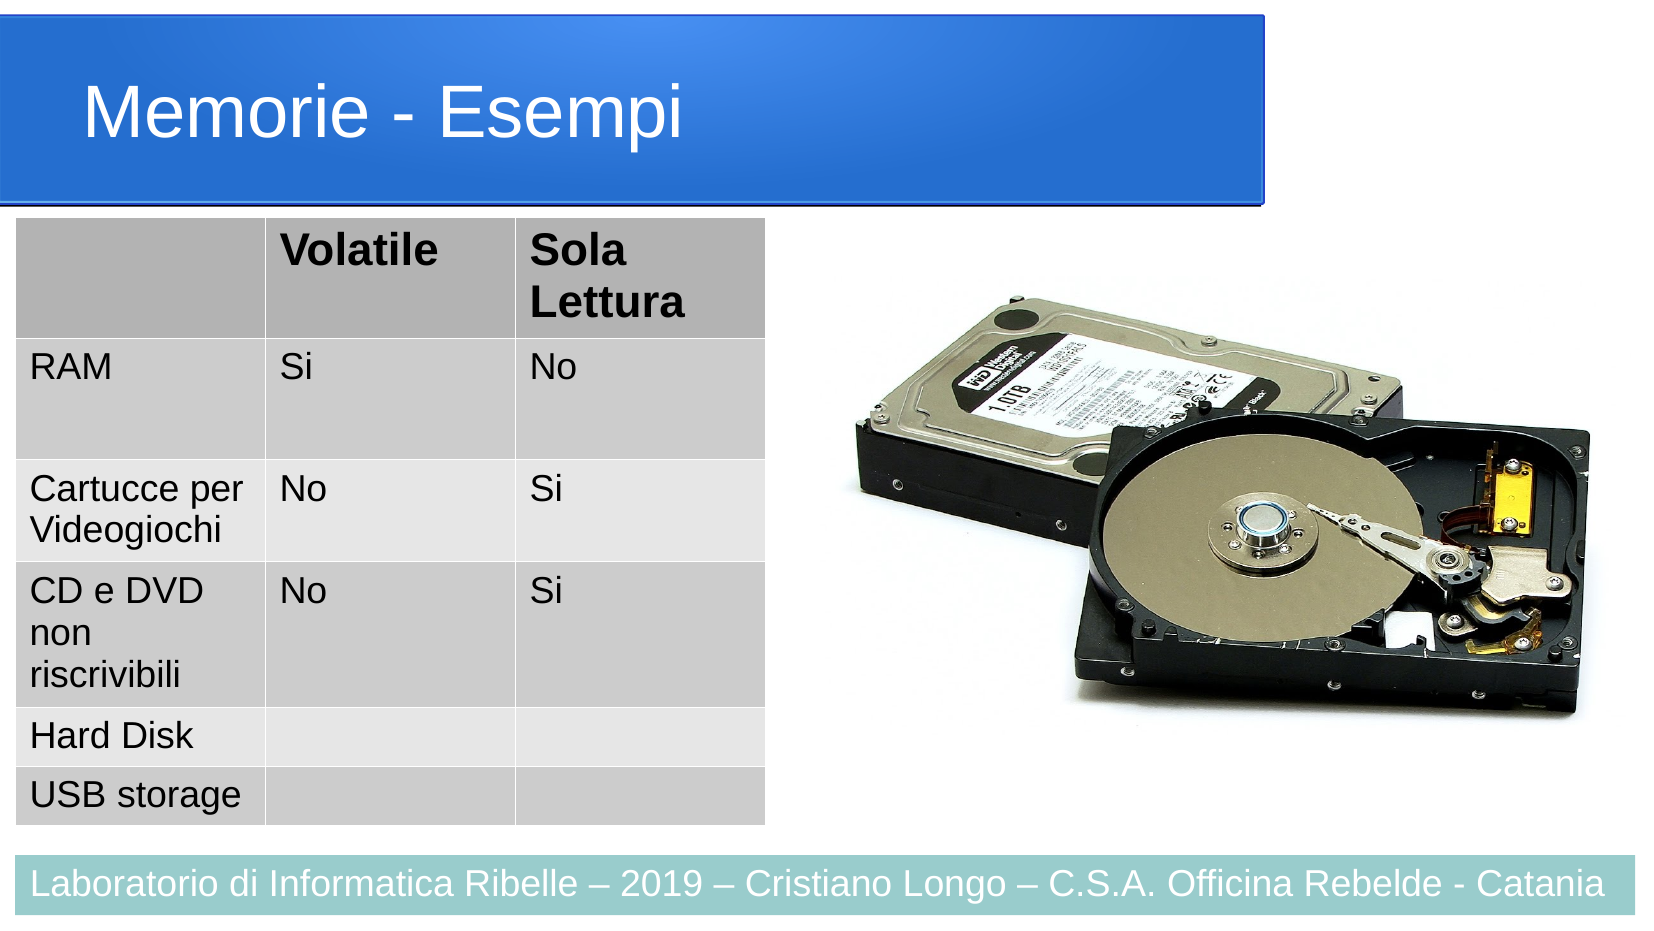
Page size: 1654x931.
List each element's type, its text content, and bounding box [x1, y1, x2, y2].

text_box Laboratorio di Informatica Ribelle – 2019 – Cristiano Longo – C.S.A. Officina Rebelde - Catania [15, 855, 1636, 916]
table_cell Si [516, 460, 765, 561]
table_header Volatile [266, 218, 515, 338]
table_cell [516, 708, 765, 766]
table_cell No [266, 562, 515, 707]
title Memorie - Esempi [82, 29, 1235, 196]
table_cell Si [266, 339, 515, 459]
table_cell No [266, 460, 515, 561]
table_cell [266, 708, 515, 766]
table_cell No [516, 339, 765, 459]
table_cell CD e DVD non riscrivibili [16, 562, 265, 707]
table_cell Cartucce per Videogiochi [16, 460, 265, 561]
table_cell Si [516, 562, 765, 707]
table_cell [266, 767, 515, 825]
table_cell USB storage [16, 767, 265, 825]
table_cell [516, 767, 765, 825]
table_cell Hard Disk [16, 708, 265, 766]
table_cell RAM [16, 339, 265, 459]
table_header Sola Lettura [516, 218, 765, 338]
picture [820, 276, 1636, 736]
table_header [16, 218, 265, 338]
